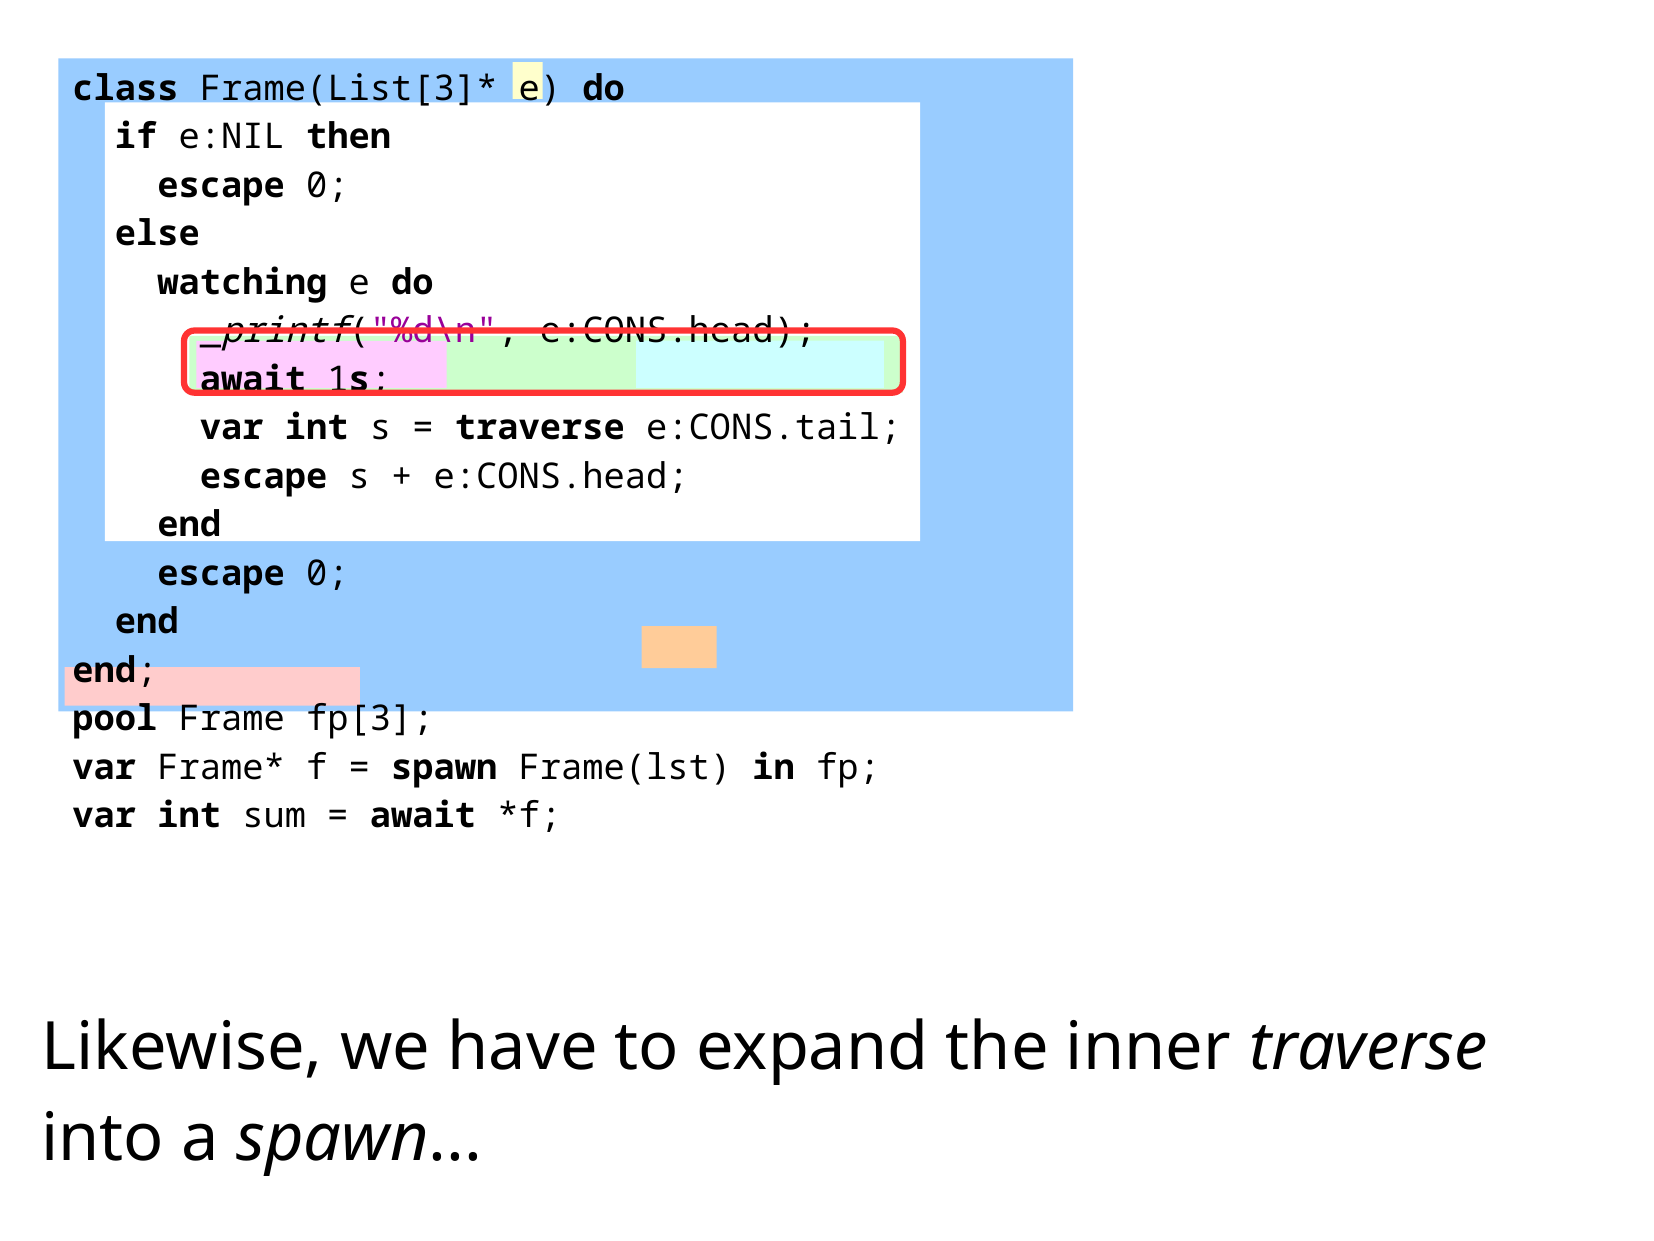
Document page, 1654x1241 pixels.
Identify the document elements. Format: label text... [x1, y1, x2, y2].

text_box class Frame(List[3]* e) do if e:NIL then escape 0; else watching e do _printf("%d\n", e:CONS.head); await 1s; var int s = traverse e:CONS.tail; escape s + e:CONS.head; end escape 0; end end; pool Frame fp[3]; var Frame* f = spawn Frame(lst) in fp; var int sum = await *f; [15, 55, 976, 755]
text_box [976, 58, 1074, 712]
text_box Likewise, we have to expand the inner traverse into a spawn... [41, 998, 1613, 1195]
